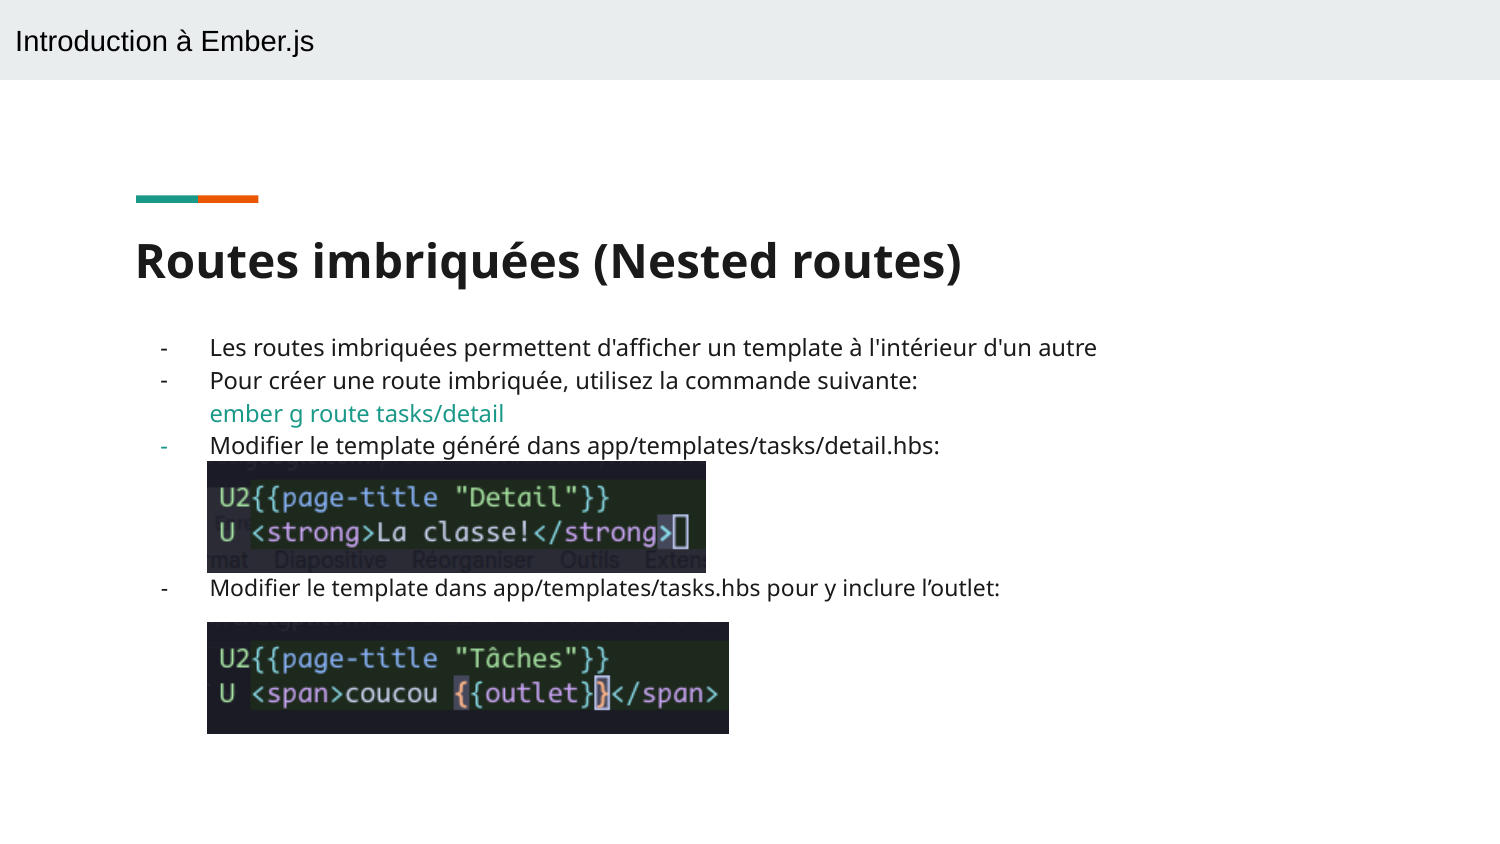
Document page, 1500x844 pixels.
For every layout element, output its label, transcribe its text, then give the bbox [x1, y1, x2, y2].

list Les routes imbriquées permettent d'afficher un template à l'intérieur d'un autre Pour créer une route imbriquée, utilisez la commande suivante: ember g route tasks/detail Modifier le template généré dans app/templates/tasks/detail.hbs: Modifier le template dans app/templates/tasks.hbs pour y inclure l’outlet: [119, 313, 1381, 685]
picture [207, 461, 706, 573]
title Routes imbriquées (Nested routes) [119, 216, 1381, 305]
picture [207, 622, 729, 734]
